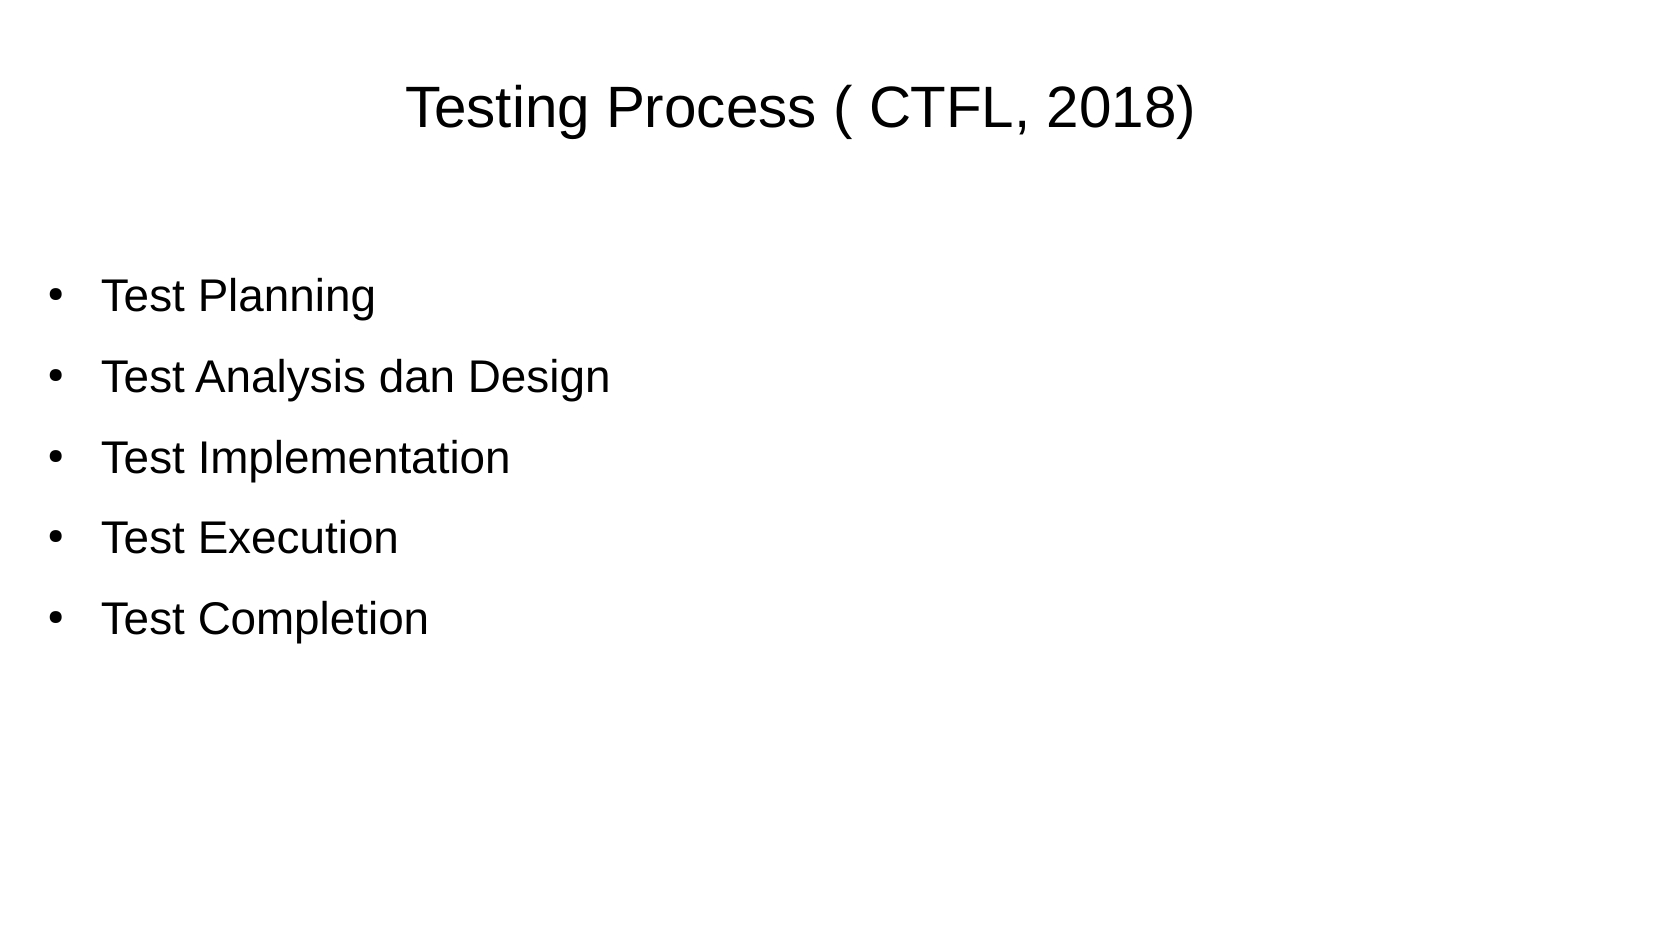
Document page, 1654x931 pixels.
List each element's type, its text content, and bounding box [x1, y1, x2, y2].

title Testing Process ( CTFL, 2018) [56, 30, 1546, 186]
list Test Planning Test Analysis dan Design Test Implementation Test Execution Test Completion [30, 270, 1084, 720]
